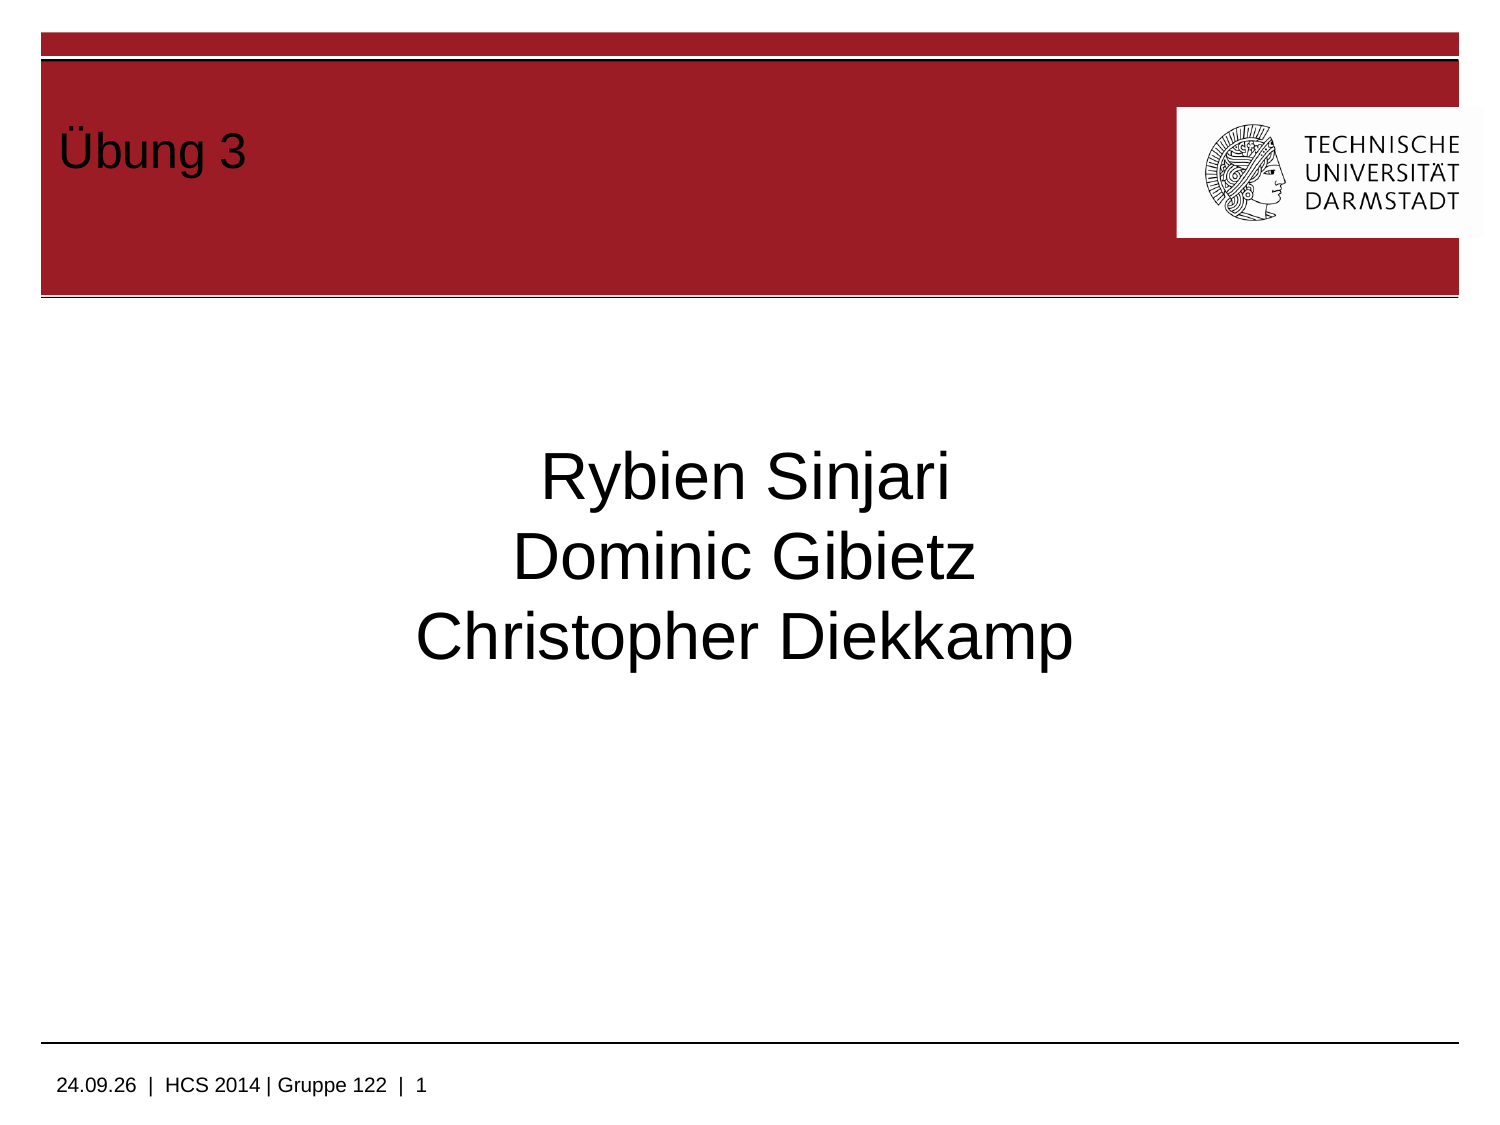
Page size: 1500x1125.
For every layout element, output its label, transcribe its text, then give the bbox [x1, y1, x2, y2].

picture [1176, 107, 1484, 238]
title Übung 3 [58, 80, 1149, 218]
subtitle Rybien Sinjari Dominic Gibietz Christopher Diekkamp [200, 352, 1291, 969]
